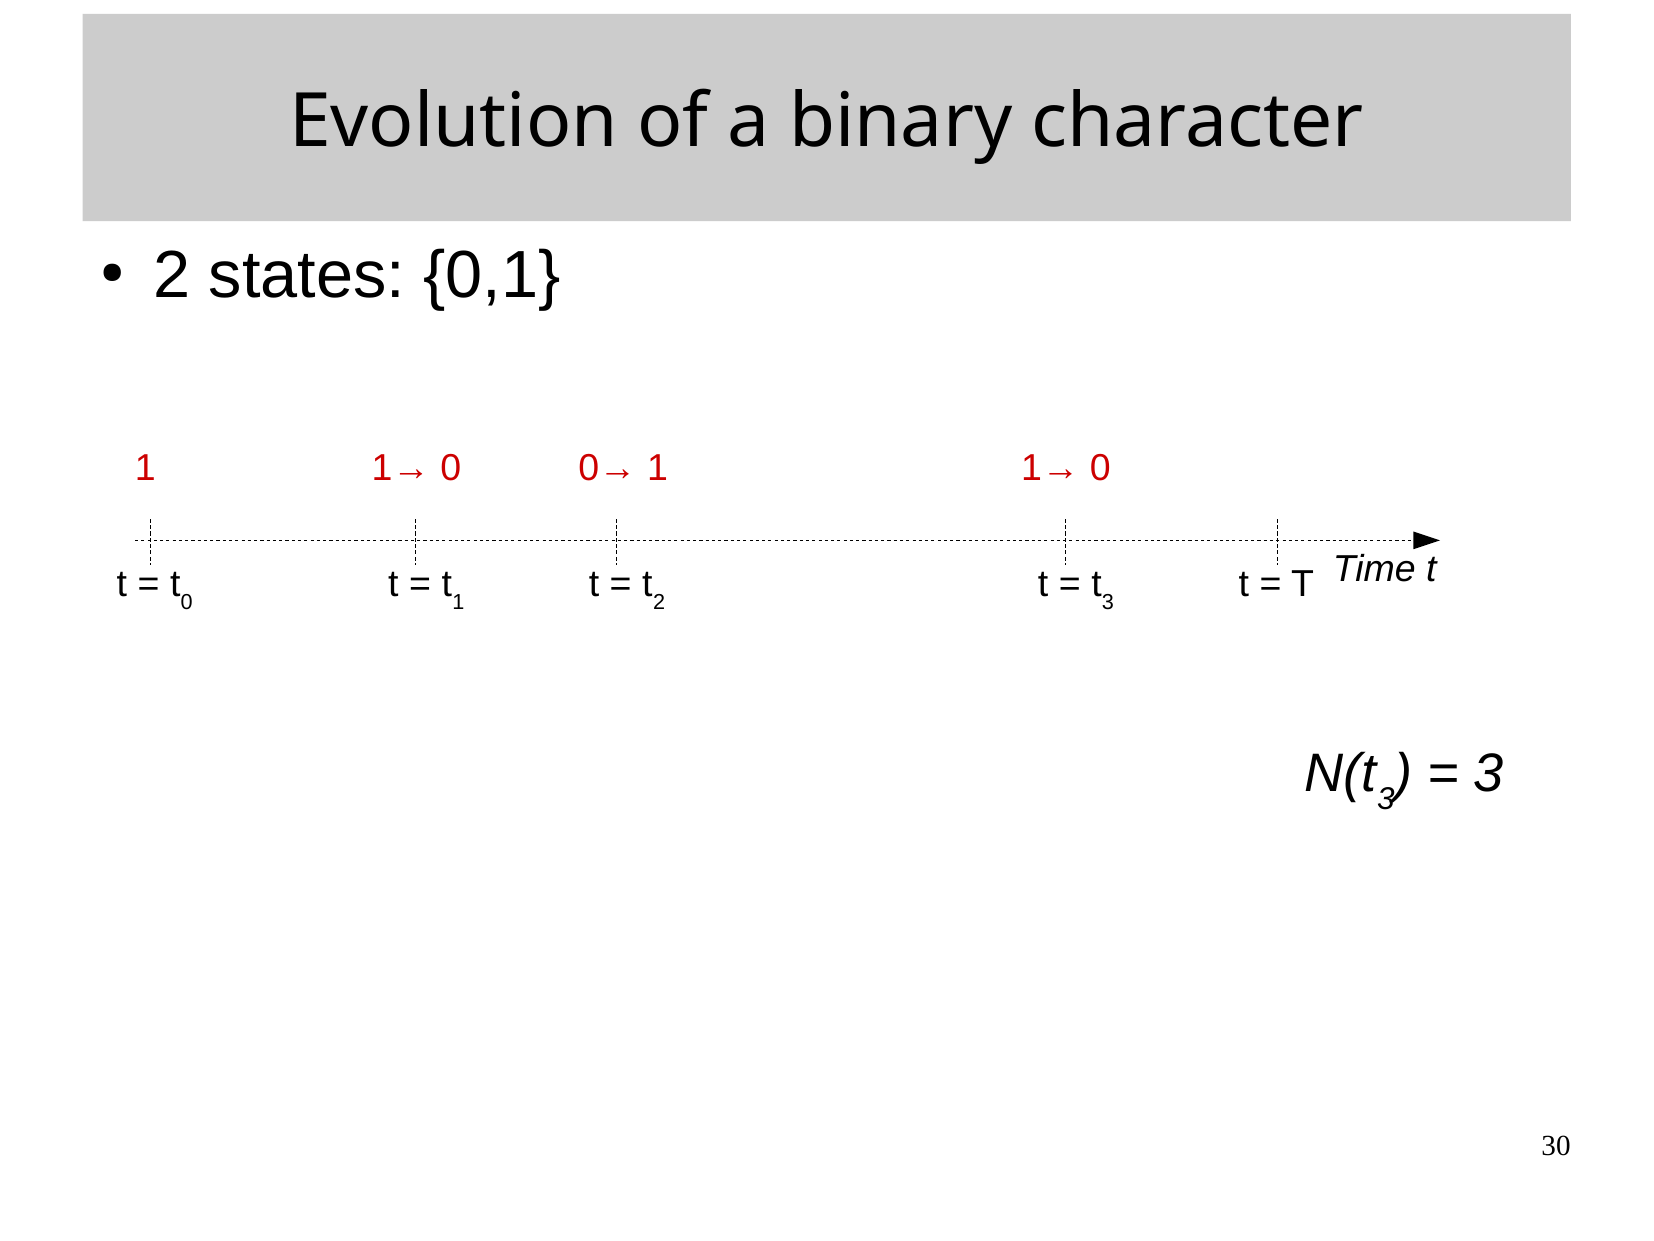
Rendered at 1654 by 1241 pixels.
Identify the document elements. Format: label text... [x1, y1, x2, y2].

text_box N(t3) = 3 [1290, 735, 1576, 824]
list 2 states: {0,1} [82, 237, 1571, 421]
text_box Time t [1318, 540, 1514, 598]
text_box 0→ 1 [563, 438, 684, 496]
text_box 1→ 0 [356, 438, 477, 496]
text_box t = t0 [101, 555, 211, 622]
text_box t = t2 [574, 555, 683, 622]
text_box 1→ 0 [1006, 438, 1127, 496]
text_box 1 [120, 438, 196, 496]
text_box t = t1 [373, 555, 482, 622]
text_box t = T [1223, 555, 1333, 613]
title Evolution of a binary character [82, 13, 1571, 222]
text_box t = t3 [1023, 555, 1132, 622]
